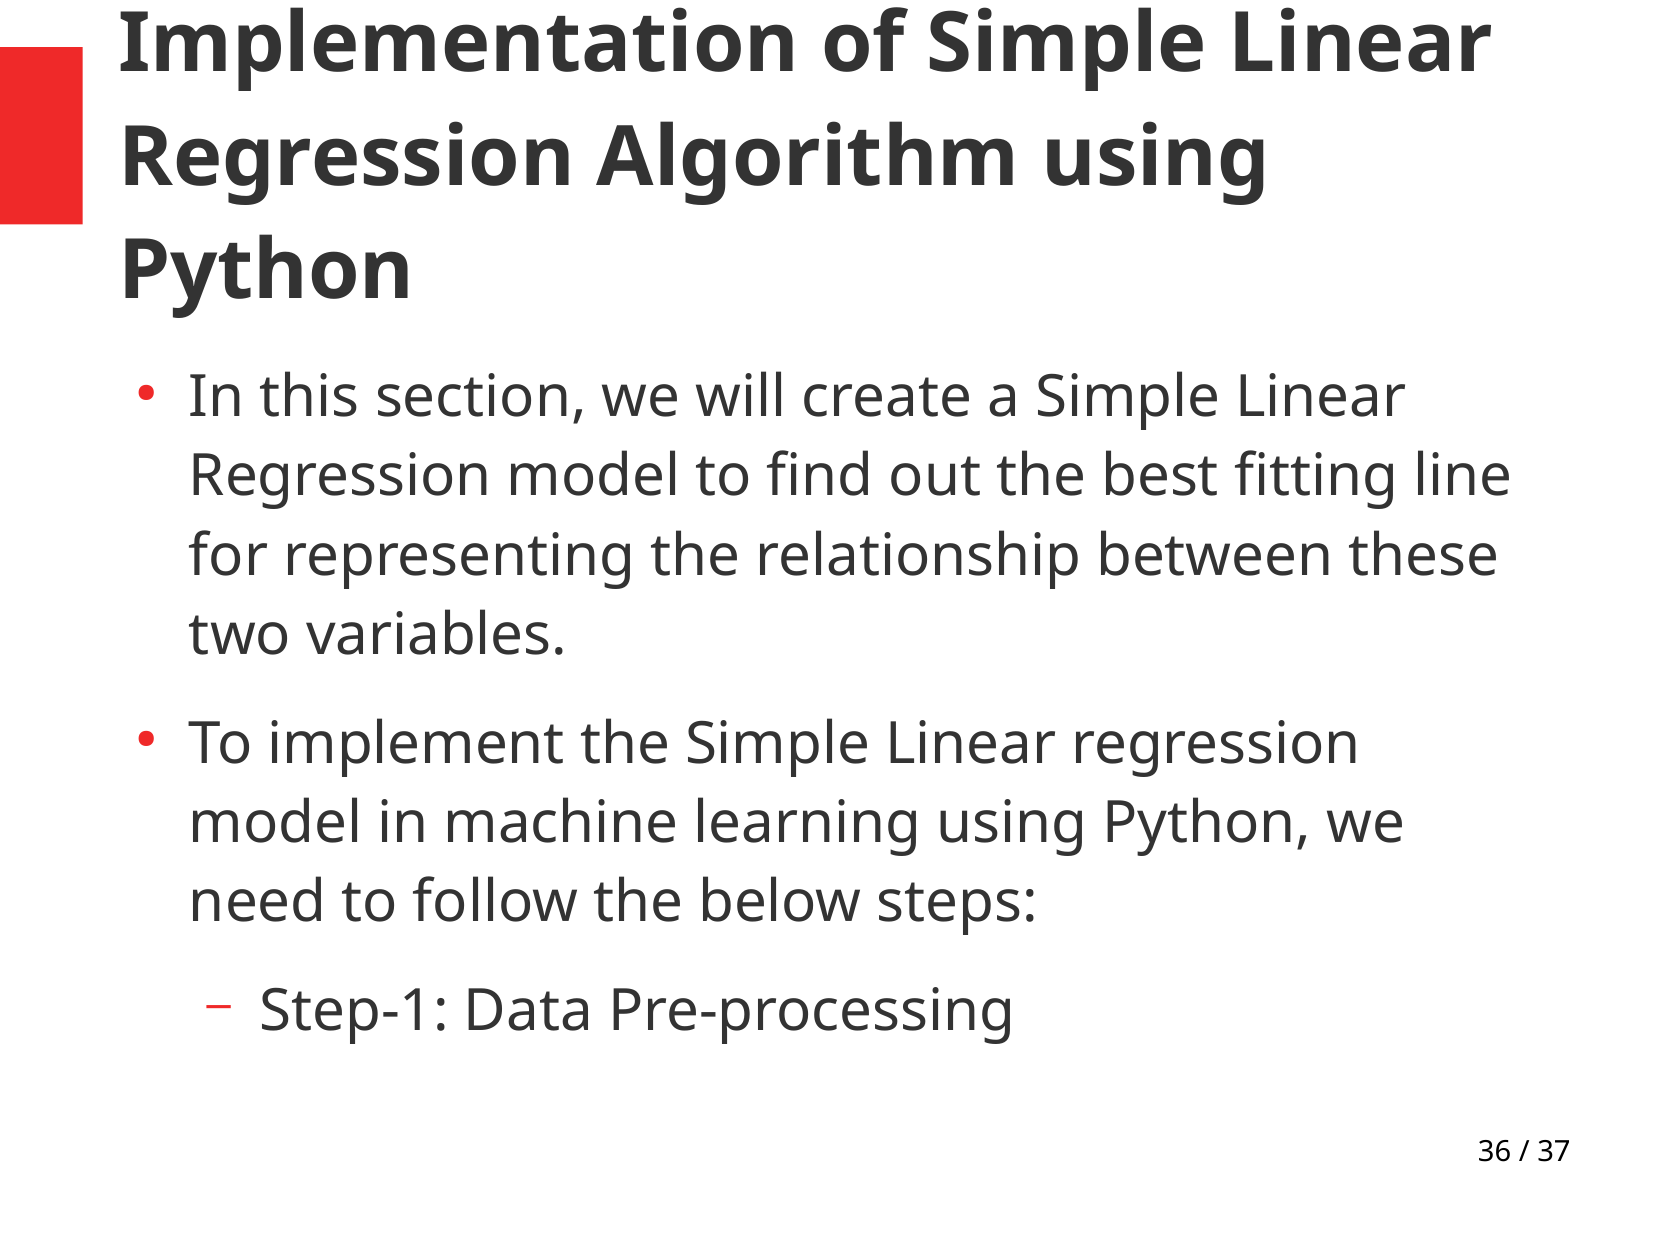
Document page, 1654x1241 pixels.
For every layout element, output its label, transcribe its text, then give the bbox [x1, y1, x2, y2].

list In this section, we will create a Simple Linear Regression model to find out the best fitting line for representing the relationship between these two variables. To implement the Simple Linear regression model in machine learning using Python, we need to follow the below steps: Step-1: Data Pre-processing [118, 354, 1536, 1074]
title Implementation of Simple Linear Regression Algorithm using Python [118, 0, 1571, 323]
